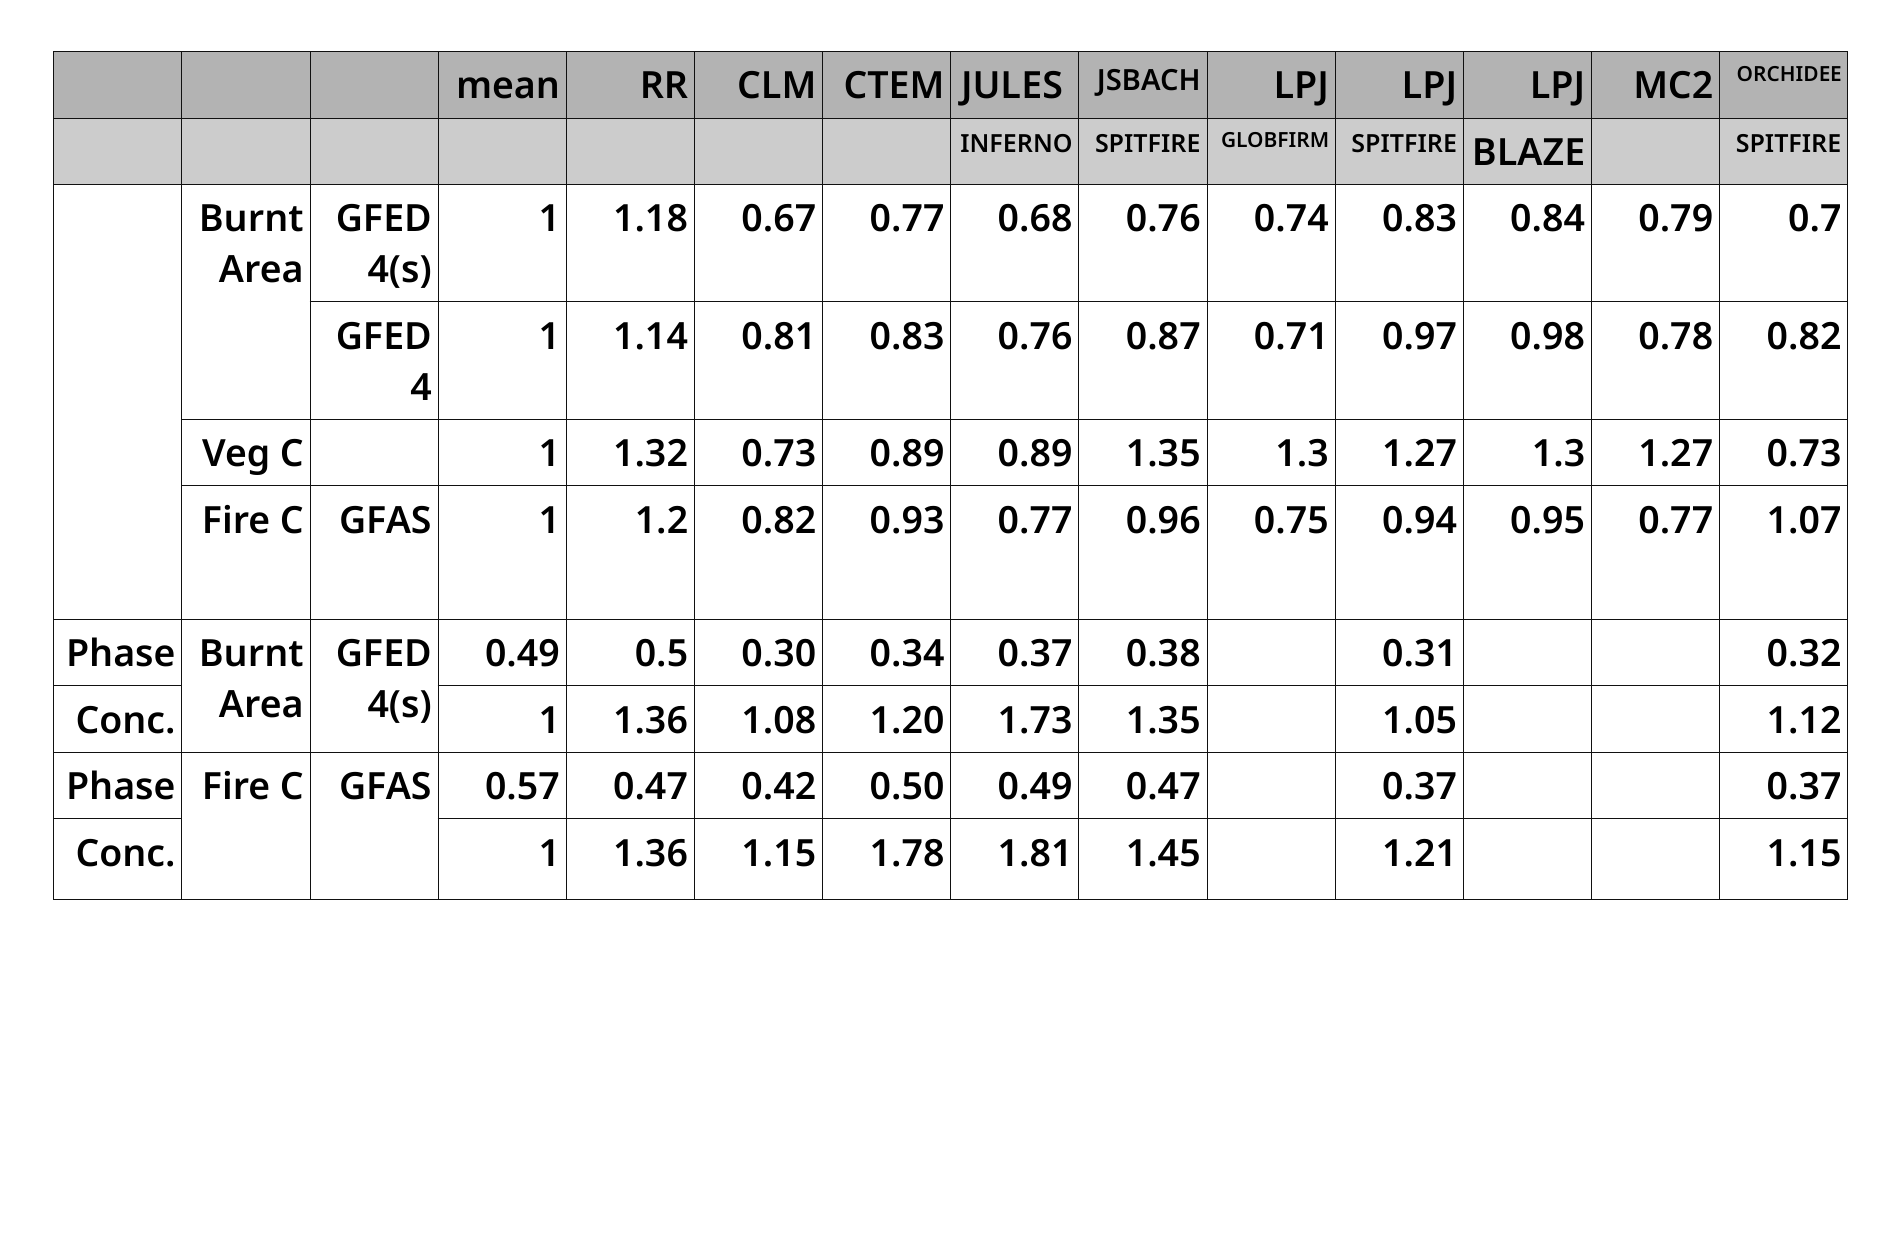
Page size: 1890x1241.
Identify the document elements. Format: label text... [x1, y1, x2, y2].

table_cell [1208, 686, 1335, 752]
table_cell 0.77 [951, 486, 1078, 619]
table_cell [54, 119, 181, 184]
table_cell GLOBFIRM [1208, 119, 1335, 184]
table_cell 0.89 [951, 420, 1078, 485]
table_cell [1208, 620, 1335, 685]
table_cell 0.98 [1464, 302, 1591, 419]
table_cell 0.82 [695, 486, 822, 619]
table_cell 1.05 [1336, 686, 1463, 752]
table_cell 1 [439, 302, 566, 419]
table_cell 0.71 [1208, 302, 1335, 419]
table_cell 0.38 [1079, 620, 1207, 685]
table_cell 0.47 [567, 753, 694, 818]
table_cell Conc. [54, 686, 181, 752]
table_cell 0.34 [823, 620, 950, 685]
table_cell 0.75 [1208, 486, 1335, 619]
table_cell 1.15 [695, 819, 822, 899]
table_cell 1.21 [1336, 819, 1463, 899]
table_cell Conc. [54, 819, 181, 899]
table_cell 0.77 [1592, 486, 1719, 619]
table_cell Veg C [182, 420, 310, 485]
table_cell 0.57 [439, 753, 566, 818]
table_header CLM [695, 52, 822, 118]
table_cell GFED4 [311, 302, 438, 419]
table_header ORCHIDEE [1720, 52, 1847, 118]
table_cell 1.18 [567, 185, 694, 301]
table_header LPJ [1336, 52, 1463, 118]
table_cell [823, 119, 950, 184]
table_header [54, 52, 181, 118]
table_cell 0.67 [695, 185, 822, 301]
table_header JSBACH [1079, 52, 1207, 118]
table_cell 0.30 [695, 620, 822, 685]
table_cell GFED4(s) [311, 620, 438, 752]
table_cell [311, 119, 438, 184]
table_cell 1 [439, 819, 566, 899]
table_cell SPITFIRE [1336, 119, 1463, 184]
table_cell 0.74 [1208, 185, 1335, 301]
table_cell 1.07 [1720, 486, 1847, 619]
table_cell 0.89 [823, 420, 950, 485]
table_cell [1464, 620, 1591, 685]
table_cell 0.31 [1336, 620, 1463, 685]
table_cell 0.96 [1079, 486, 1207, 619]
table_cell Fire C [182, 486, 310, 619]
table_header LPJ [1208, 52, 1335, 118]
table_cell 0.7 [1720, 185, 1847, 301]
table_cell 1.12 [1720, 686, 1847, 752]
table_cell 0.42 [695, 753, 822, 818]
table_cell 1.27 [1336, 420, 1463, 485]
table_cell 0.94 [1336, 486, 1463, 619]
table_cell SPITFIRE [1720, 119, 1847, 184]
table_cell Phase [54, 753, 181, 818]
table_cell 0.95 [1464, 486, 1591, 619]
table_cell 0.37 [1336, 753, 1463, 818]
table_cell 0.76 [951, 302, 1078, 419]
table_cell 1.78 [823, 819, 950, 899]
table_cell 0.49 [951, 753, 1078, 818]
table_cell 1.45 [1079, 819, 1207, 899]
table_cell 1.36 [567, 686, 694, 752]
table_cell 0.32 [1720, 620, 1847, 685]
table_cell 0.5 [567, 620, 694, 685]
table_cell [311, 420, 438, 485]
table_cell 0.81 [695, 302, 822, 419]
table_cell 0.93 [823, 486, 950, 619]
table_cell Burnt Area [182, 185, 310, 419]
table_cell 0.97 [1336, 302, 1463, 419]
table_header JULES [951, 52, 1078, 118]
table_cell 1.73 [951, 686, 1078, 752]
table_cell 1 [439, 486, 566, 619]
table_cell [54, 185, 181, 619]
table_header mean [439, 52, 566, 118]
table_cell 0.82 [1720, 302, 1847, 419]
table_header CTEM [823, 52, 950, 118]
table_cell 1.32 [567, 420, 694, 485]
table_cell [1592, 686, 1719, 752]
table_cell [1208, 819, 1335, 899]
table_cell [439, 119, 566, 184]
table_cell 1.20 [823, 686, 950, 752]
table_cell [1592, 753, 1719, 818]
table_cell 0.68 [951, 185, 1078, 301]
table_header RR [567, 52, 694, 118]
table_cell 0.49 [439, 620, 566, 685]
table_cell 0.87 [1079, 302, 1207, 419]
table_cell [1464, 686, 1591, 752]
table_header [311, 52, 438, 118]
table_cell GFAS [311, 753, 438, 899]
table_cell [1208, 753, 1335, 818]
table_cell [1592, 119, 1719, 184]
table_cell 1.08 [695, 686, 822, 752]
table_cell 1.81 [951, 819, 1078, 899]
table_cell 0.78 [1592, 302, 1719, 419]
table_header MC2 [1592, 52, 1719, 118]
table_cell 1.27 [1592, 420, 1719, 485]
table_cell [1592, 620, 1719, 685]
table_cell [1464, 753, 1591, 818]
table_cell 1.3 [1464, 420, 1591, 485]
table_cell 0.79 [1592, 185, 1719, 301]
table_cell Phase [54, 620, 181, 685]
table_cell 0.83 [823, 302, 950, 419]
table_cell 0.76 [1079, 185, 1207, 301]
table_cell 1.35 [1079, 420, 1207, 485]
table_cell 0.37 [1720, 753, 1847, 818]
table_cell SPITFIRE [1079, 119, 1207, 184]
table_cell 0.73 [695, 420, 822, 485]
table_cell BLAZE [1464, 119, 1591, 184]
table_cell 1.35 [1079, 686, 1207, 752]
table_cell [1592, 819, 1719, 899]
table_cell GFAS [311, 486, 438, 619]
table_cell [1464, 819, 1591, 899]
table_header [182, 52, 310, 118]
table_cell INFERNO [951, 119, 1078, 184]
table_cell 1 [439, 185, 566, 301]
table_cell [182, 119, 310, 184]
table_cell 1.14 [567, 302, 694, 419]
table_cell 0.73 [1720, 420, 1847, 485]
table_cell GFED4(s) [311, 185, 438, 301]
table_cell 0.50 [823, 753, 950, 818]
table_cell 1.2 [567, 486, 694, 619]
table_cell 1.36 [567, 819, 694, 899]
table_cell 0.37 [951, 620, 1078, 685]
table_cell 1 [439, 686, 566, 752]
table_cell 1 [439, 420, 566, 485]
table_cell [567, 119, 694, 184]
table_header LPJ [1464, 52, 1591, 118]
table_cell 0.47 [1079, 753, 1207, 818]
table_cell Fire C [182, 753, 310, 899]
table_cell [695, 119, 822, 184]
table_cell Burnt Area [182, 620, 310, 752]
table_cell 0.83 [1336, 185, 1463, 301]
table_cell 1.3 [1208, 420, 1335, 485]
table_cell 0.77 [823, 185, 950, 301]
table_cell 0.84 [1464, 185, 1591, 301]
table_cell 1.15 [1720, 819, 1847, 899]
